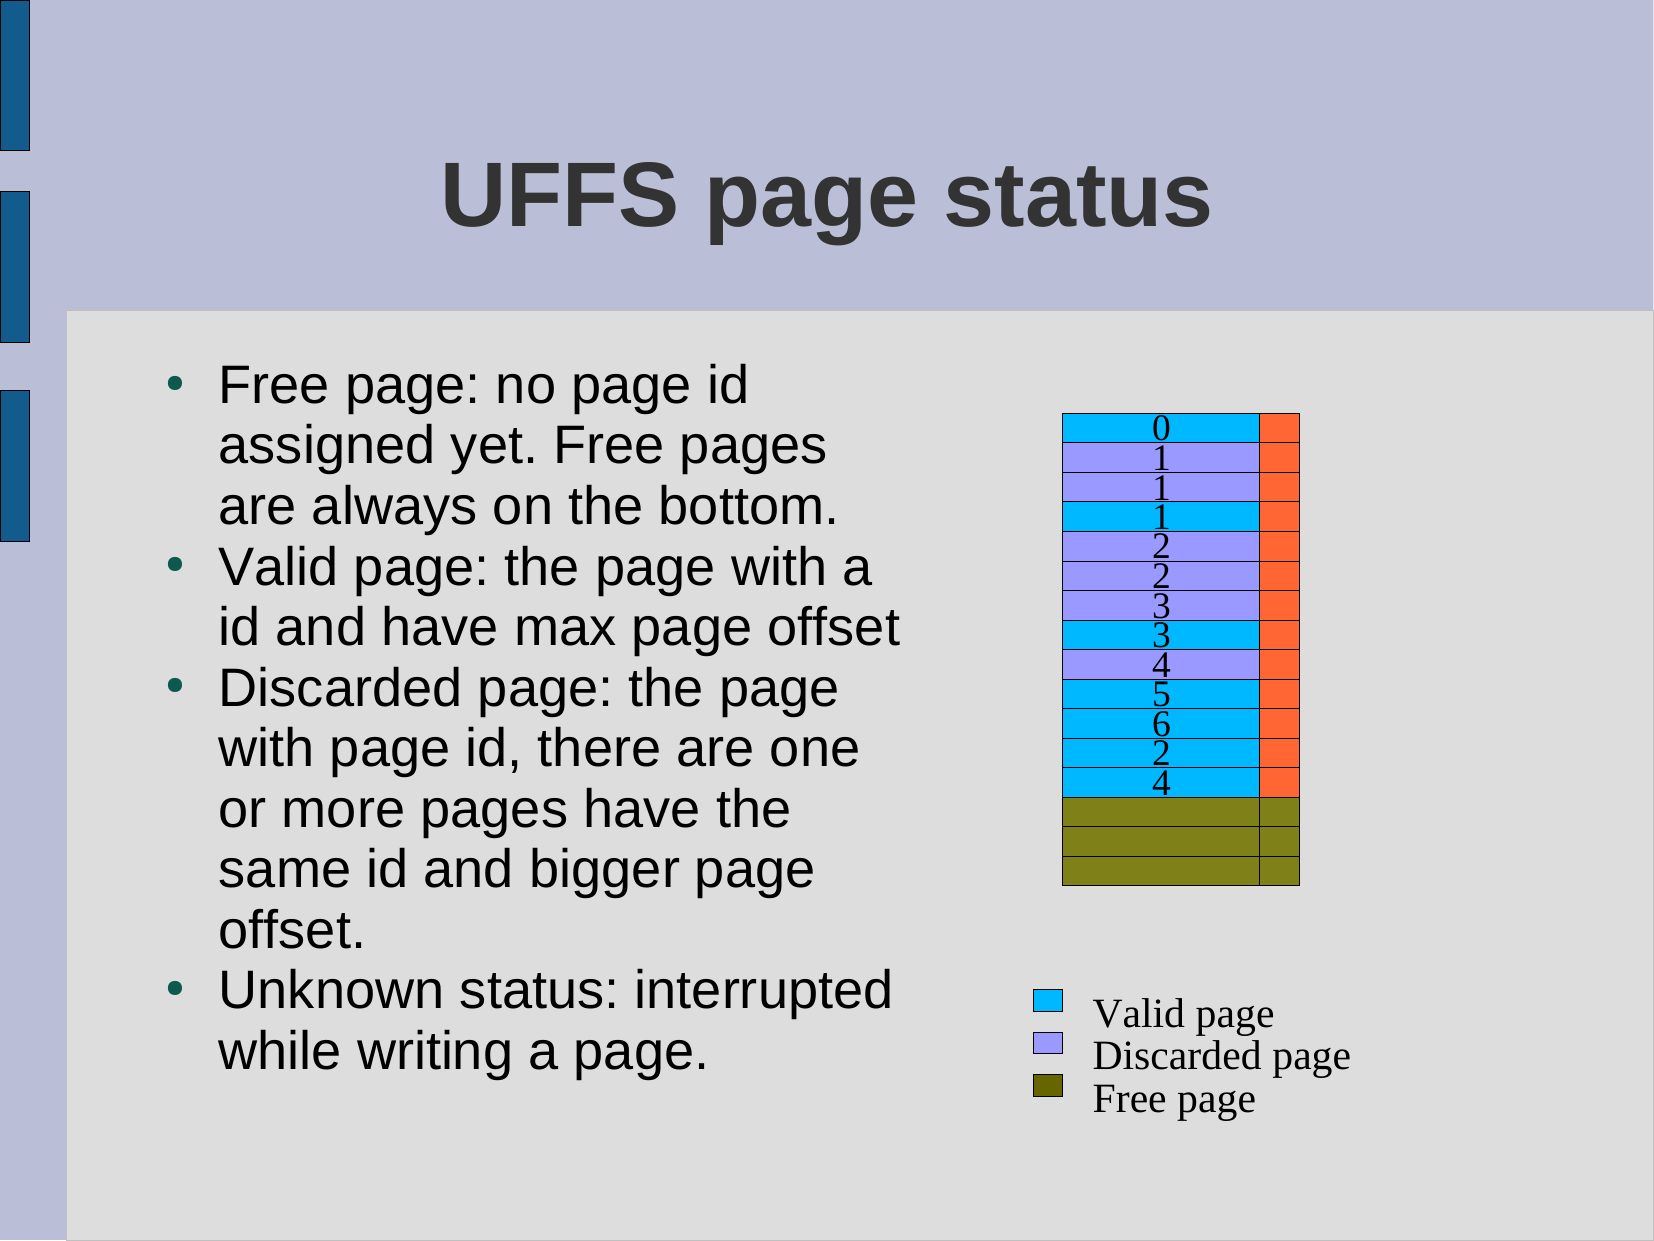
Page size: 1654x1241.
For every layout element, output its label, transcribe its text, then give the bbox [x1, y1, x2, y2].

text_box 3 [1062, 590, 1259, 620]
text_box [1033, 1074, 1063, 1097]
title UFFS page status [121, 91, 1534, 299]
text_box [1033, 989, 1063, 1012]
text_box 2 [1062, 531, 1259, 561]
text_box 2 [1062, 561, 1259, 590]
text_box 5 [1062, 679, 1259, 709]
text_box [1033, 1032, 1063, 1054]
text_box 2 [1062, 738, 1259, 767]
text_box 1 [1062, 472, 1259, 501]
text_box 0 [1062, 413, 1259, 443]
text_box Free page [1092, 1074, 1418, 1122]
text_box Discarded page [1092, 1032, 1477, 1079]
text_box 1 [1062, 501, 1259, 531]
text_box 6 [1062, 709, 1259, 738]
text_box 3 [1062, 620, 1259, 649]
text_box 1 [1062, 443, 1259, 472]
list Free page: no page id assigned yet. Free pages are always on the bottom. Valid page: the page with a id and have max page offset Discarded page: the page with page id, there are one or more pages have the same id and bigger page offset. Unknown status: interrupted while writing a page. [147, 354, 916, 1081]
text_box 4 [1062, 649, 1259, 679]
text_box 4 [1062, 767, 1259, 797]
text_box [1062, 413, 1300, 886]
text_box Valid page [1092, 989, 1447, 1032]
